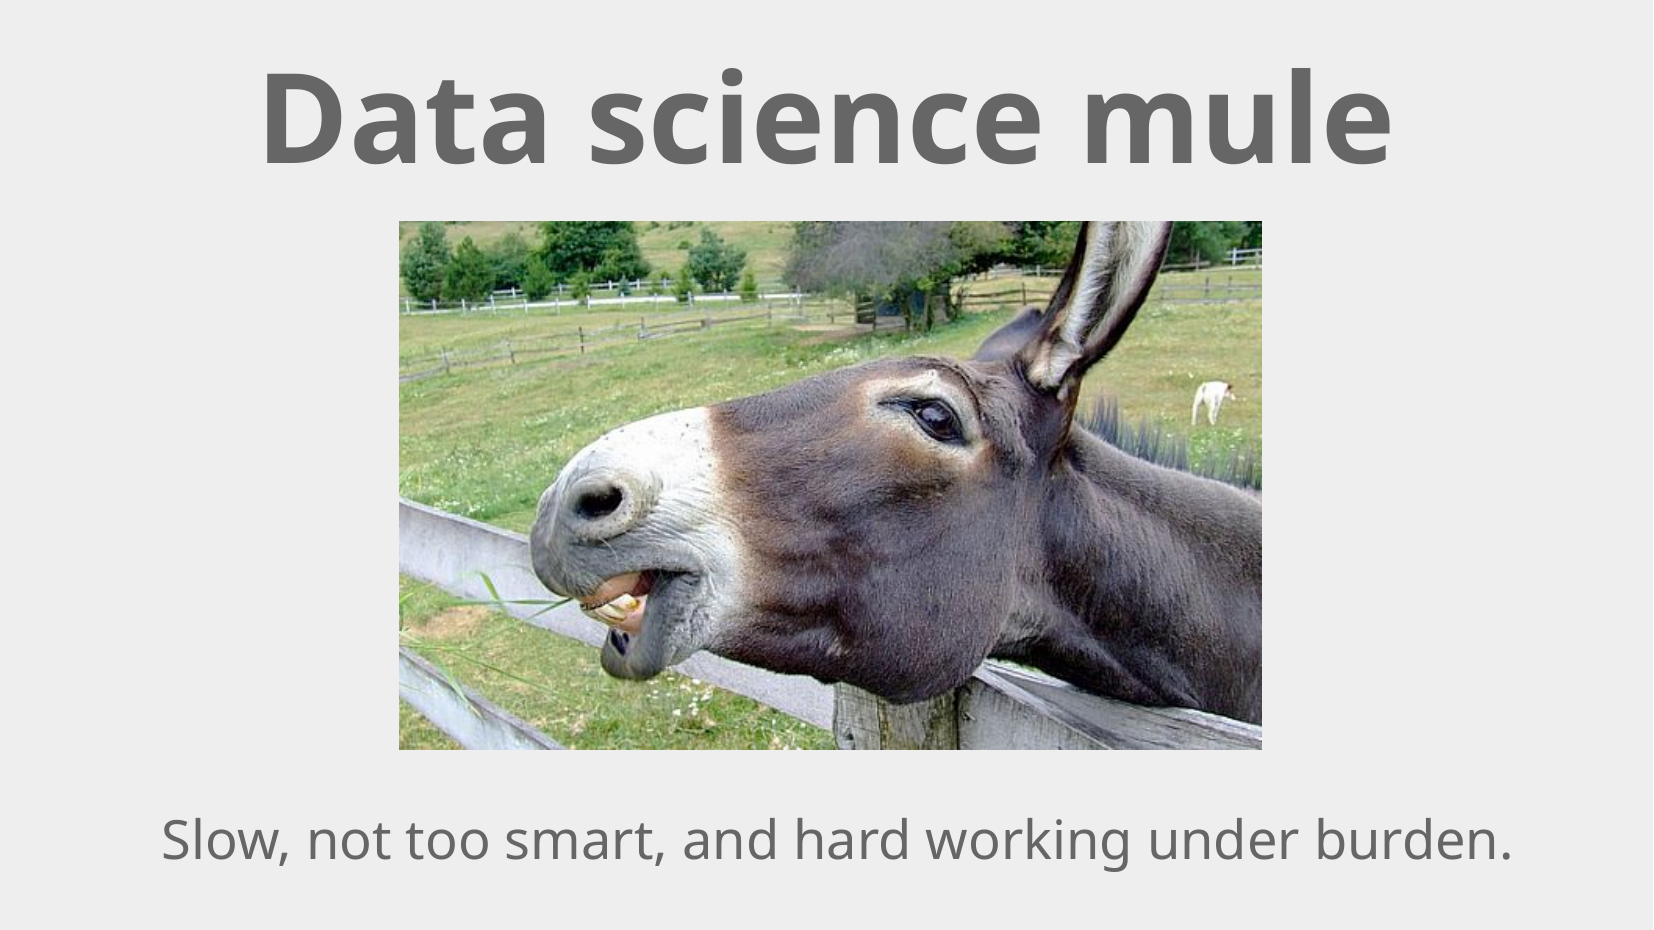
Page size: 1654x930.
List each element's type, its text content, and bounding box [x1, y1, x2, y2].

text_box Slow, not too smart, and hard working under burden. [147, 793, 1471, 871]
title Data science mule [82, 36, 1571, 193]
picture [399, 221, 1262, 750]
